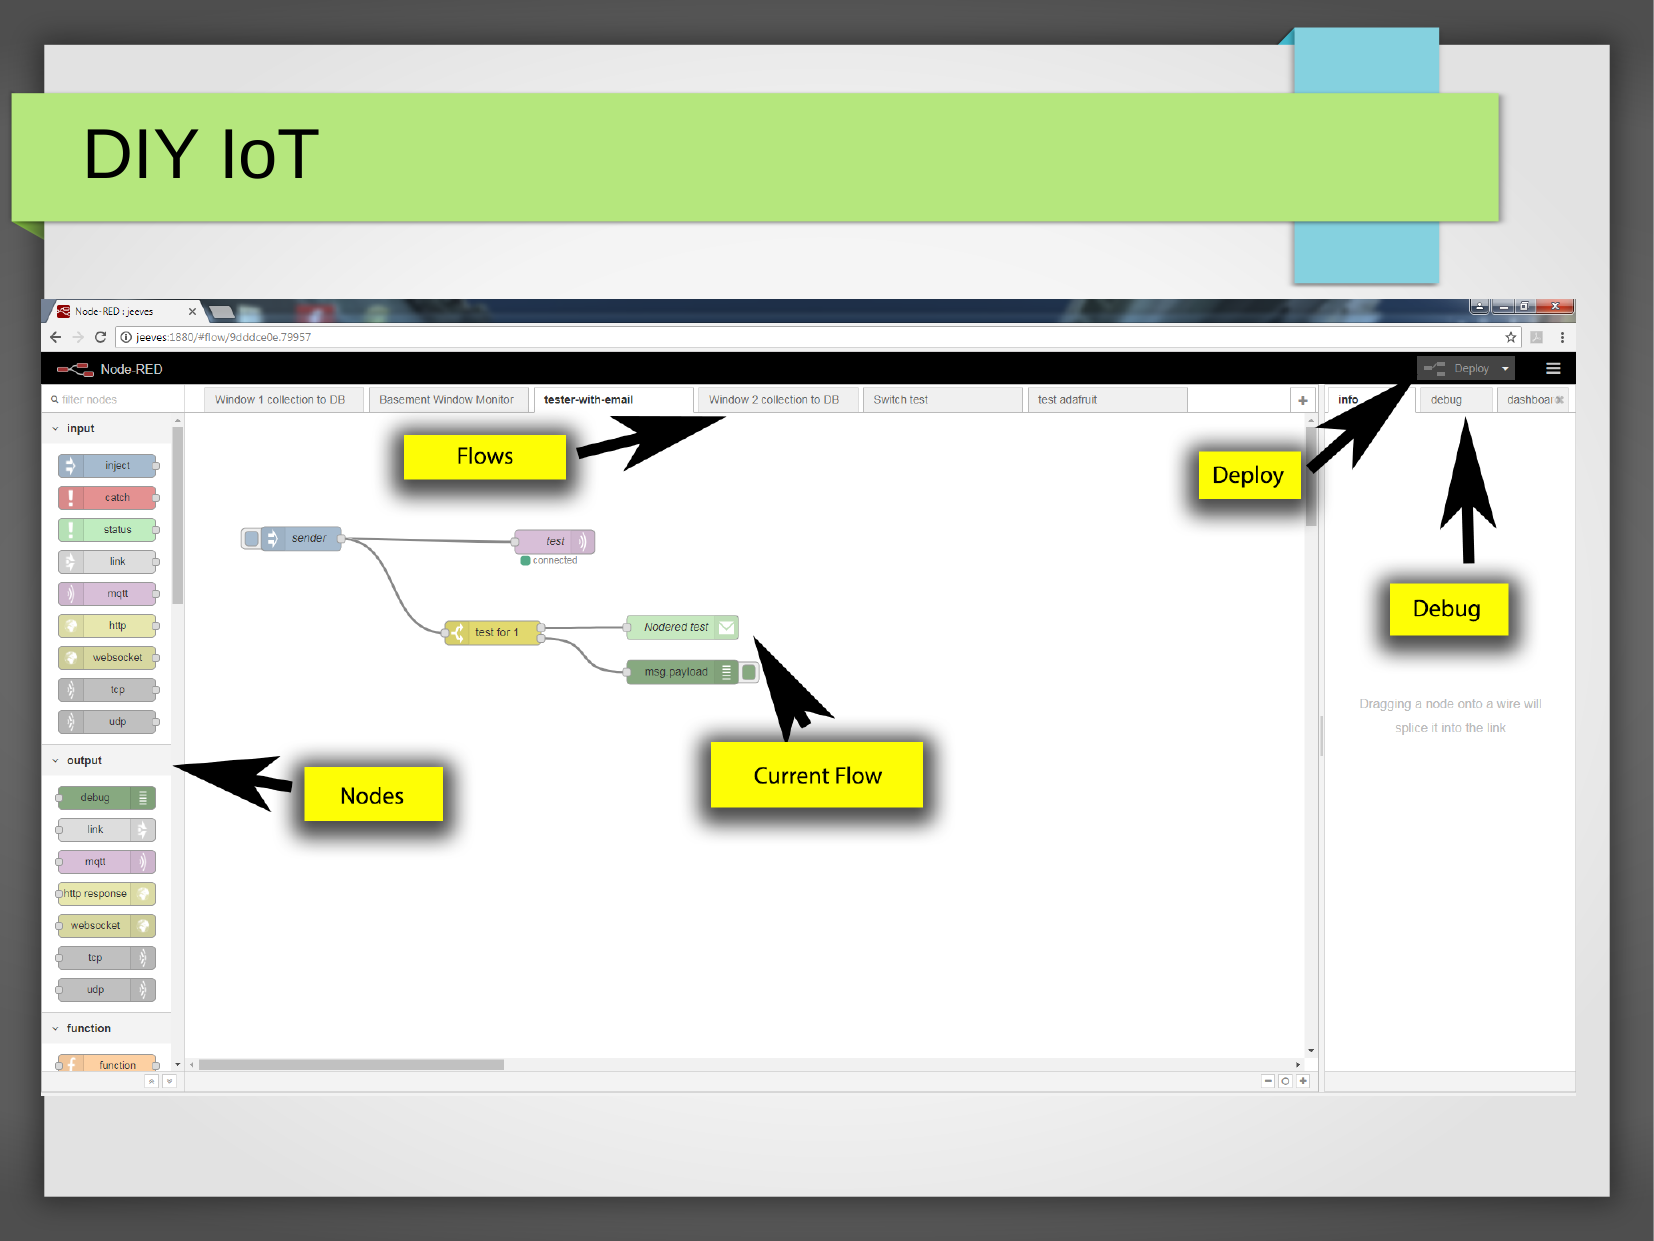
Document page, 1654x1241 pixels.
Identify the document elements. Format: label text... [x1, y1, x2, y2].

picture [0, 0, 1654, 1241]
title DIY IoT [82, 94, 1264, 213]
